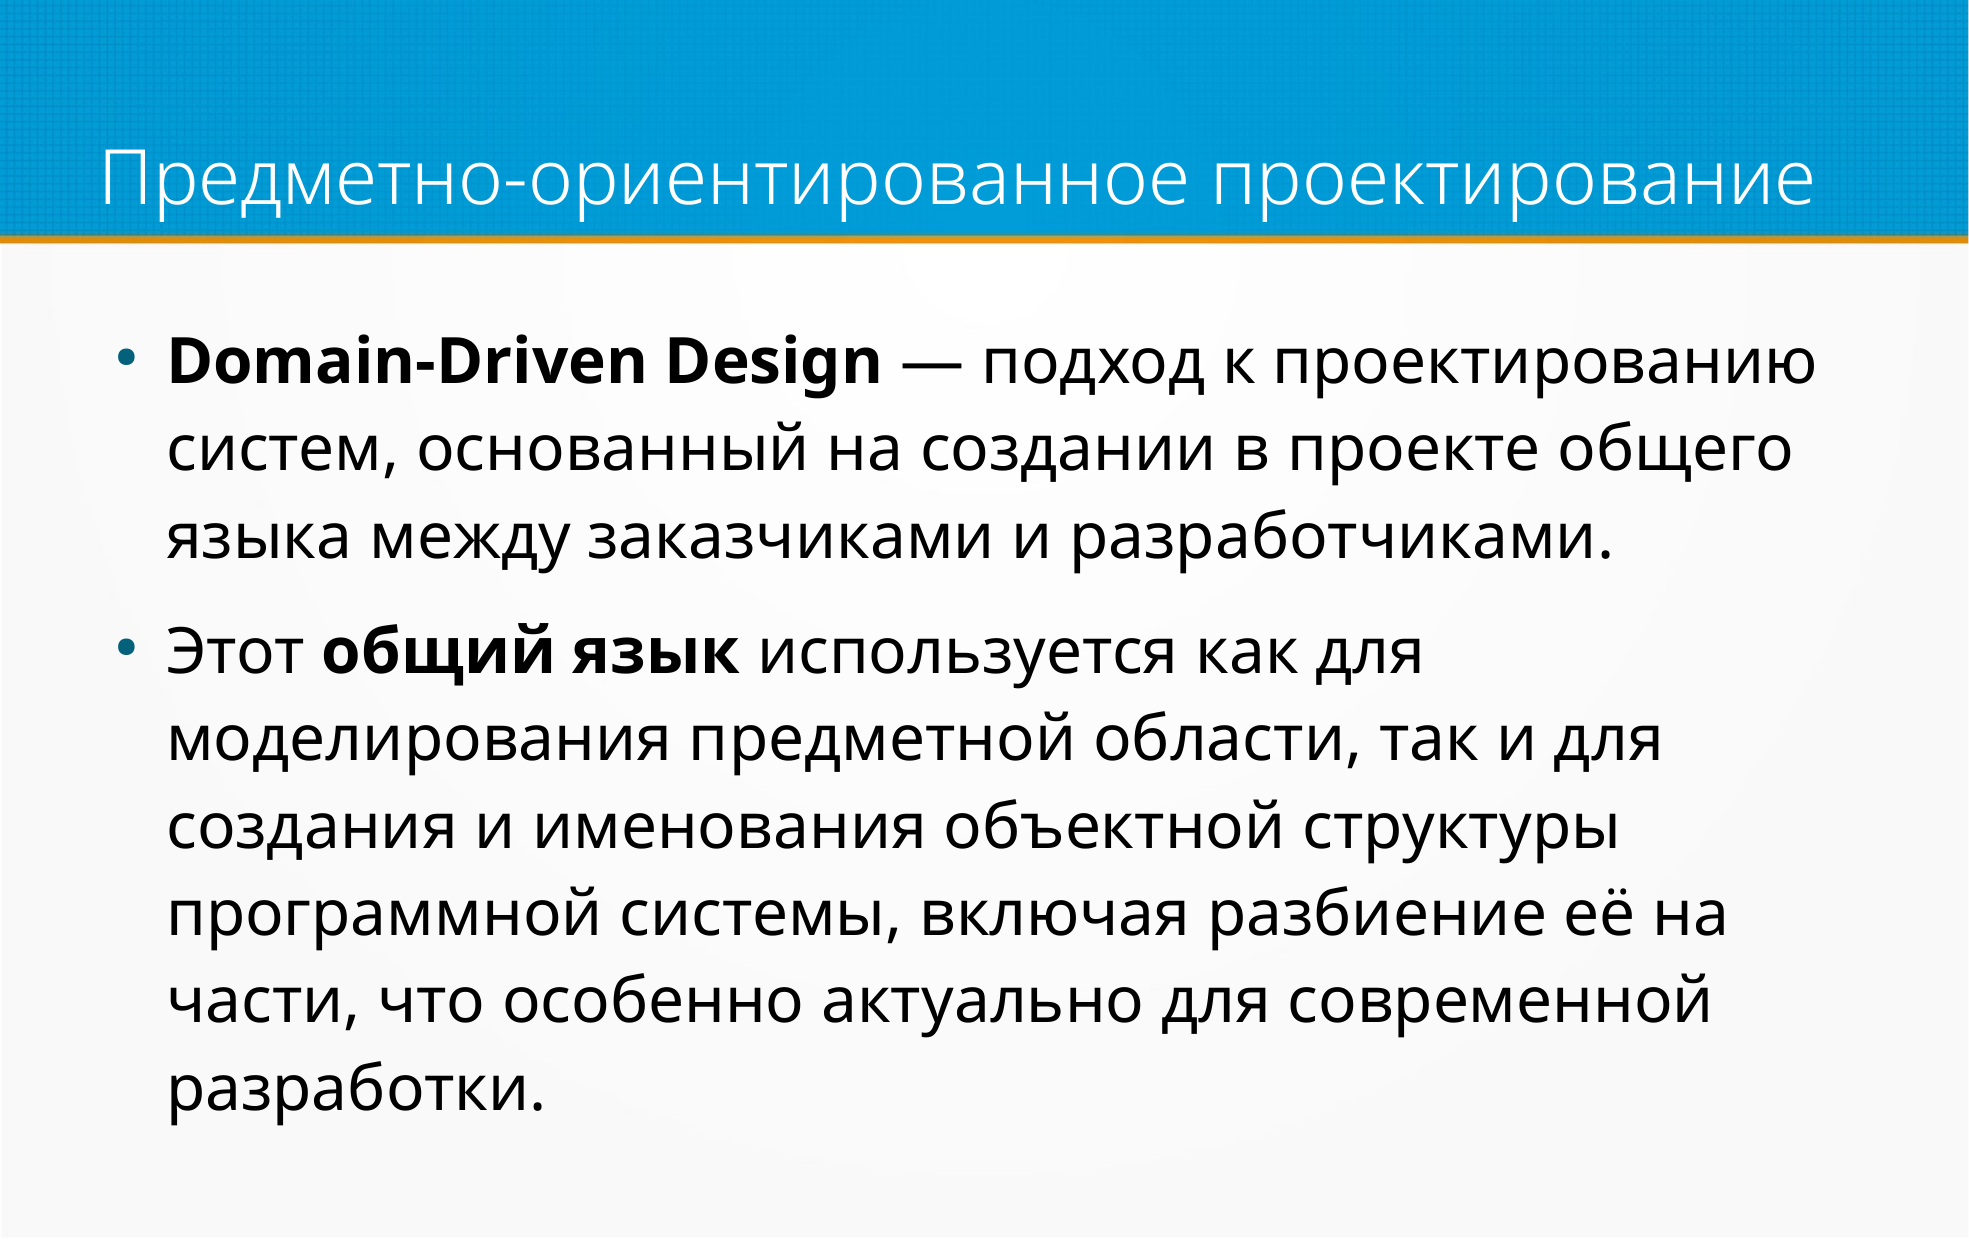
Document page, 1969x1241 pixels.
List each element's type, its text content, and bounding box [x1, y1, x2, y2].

title Предметно-ориентированное проектирование [98, 19, 1870, 227]
list Domain-Driven Design — подход к проектированию систем, основанный на создании в проекте общего языка между заказчиками и разработчиками. Этот общий язык используется как для моделирования предметной области, так и для создания и именования объектной структуры программной системы, включая разбиение её на части, что особенно актуально для современной разработки. [98, 315, 1861, 1193]
picture [0, 233, 1969, 1241]
